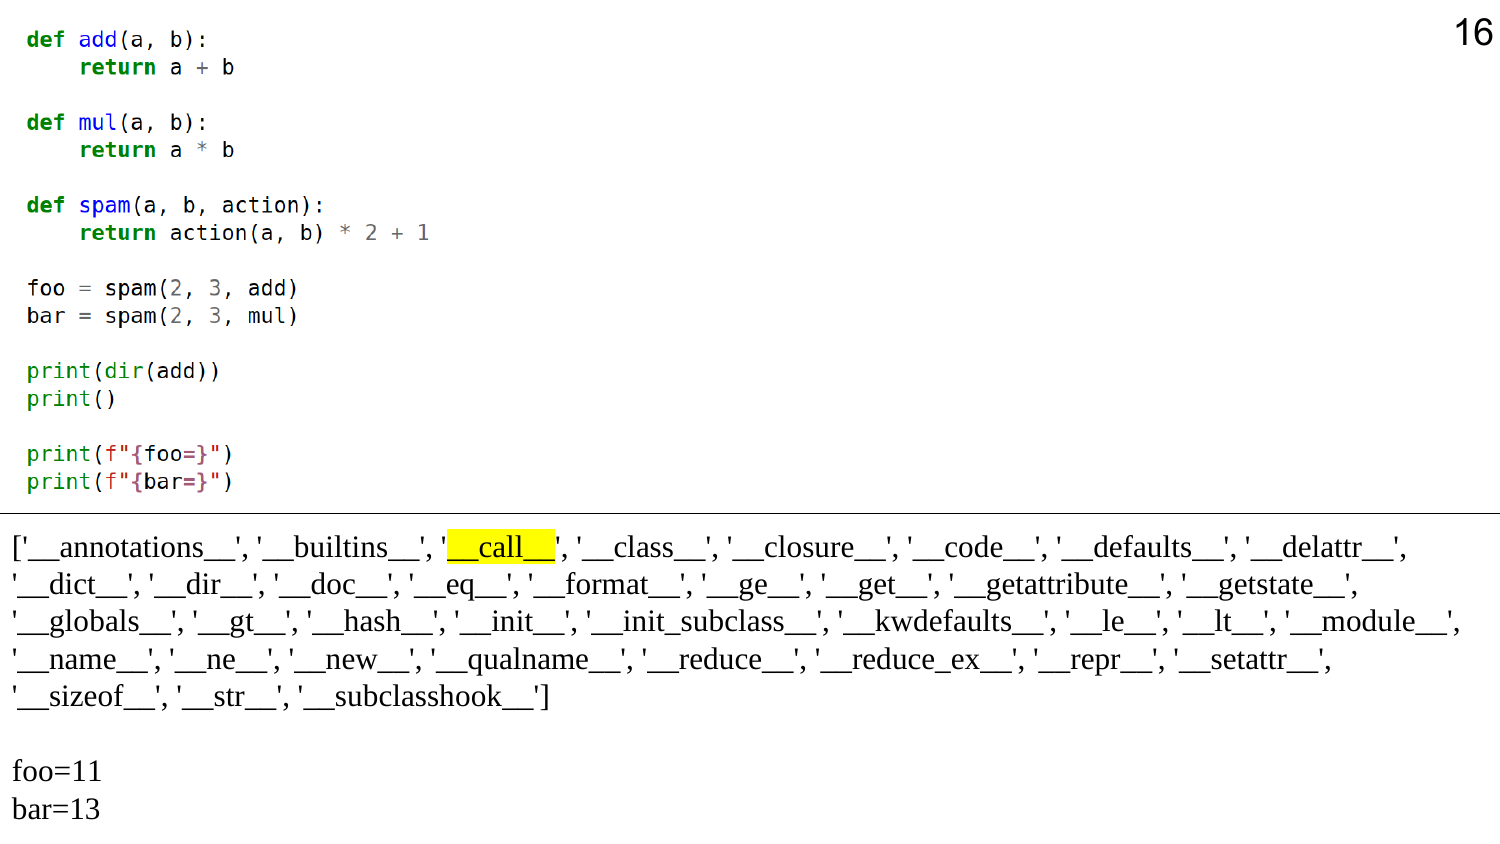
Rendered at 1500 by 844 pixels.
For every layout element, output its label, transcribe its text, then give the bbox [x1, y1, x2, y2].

picture [19, 22, 436, 499]
text_box ['__annotations__', '__builtins__', '__call__', '__class__', '__closure__', '__code__', '__defaults__', '__delattr__', '__dict__', '__dir__', '__doc__', '__eq__', '__format__', '__ge__', '__get__', '__getattribute__', '__getstate__', '__globals__', '__gt__', '__hash__', '__init__', '__init_subclass__', '__kwdefaults__', '__le__', '__lt__', '__module__', '__name__', '__ne__', '__new__', '__qualname__', '__reduce__', '__reduce_ex__', '__repr__', '__setattr__', '__sizeof__', '__str__', '__subclasshook__'] foo=11 bar=13 [11, 518, 1491, 834]
